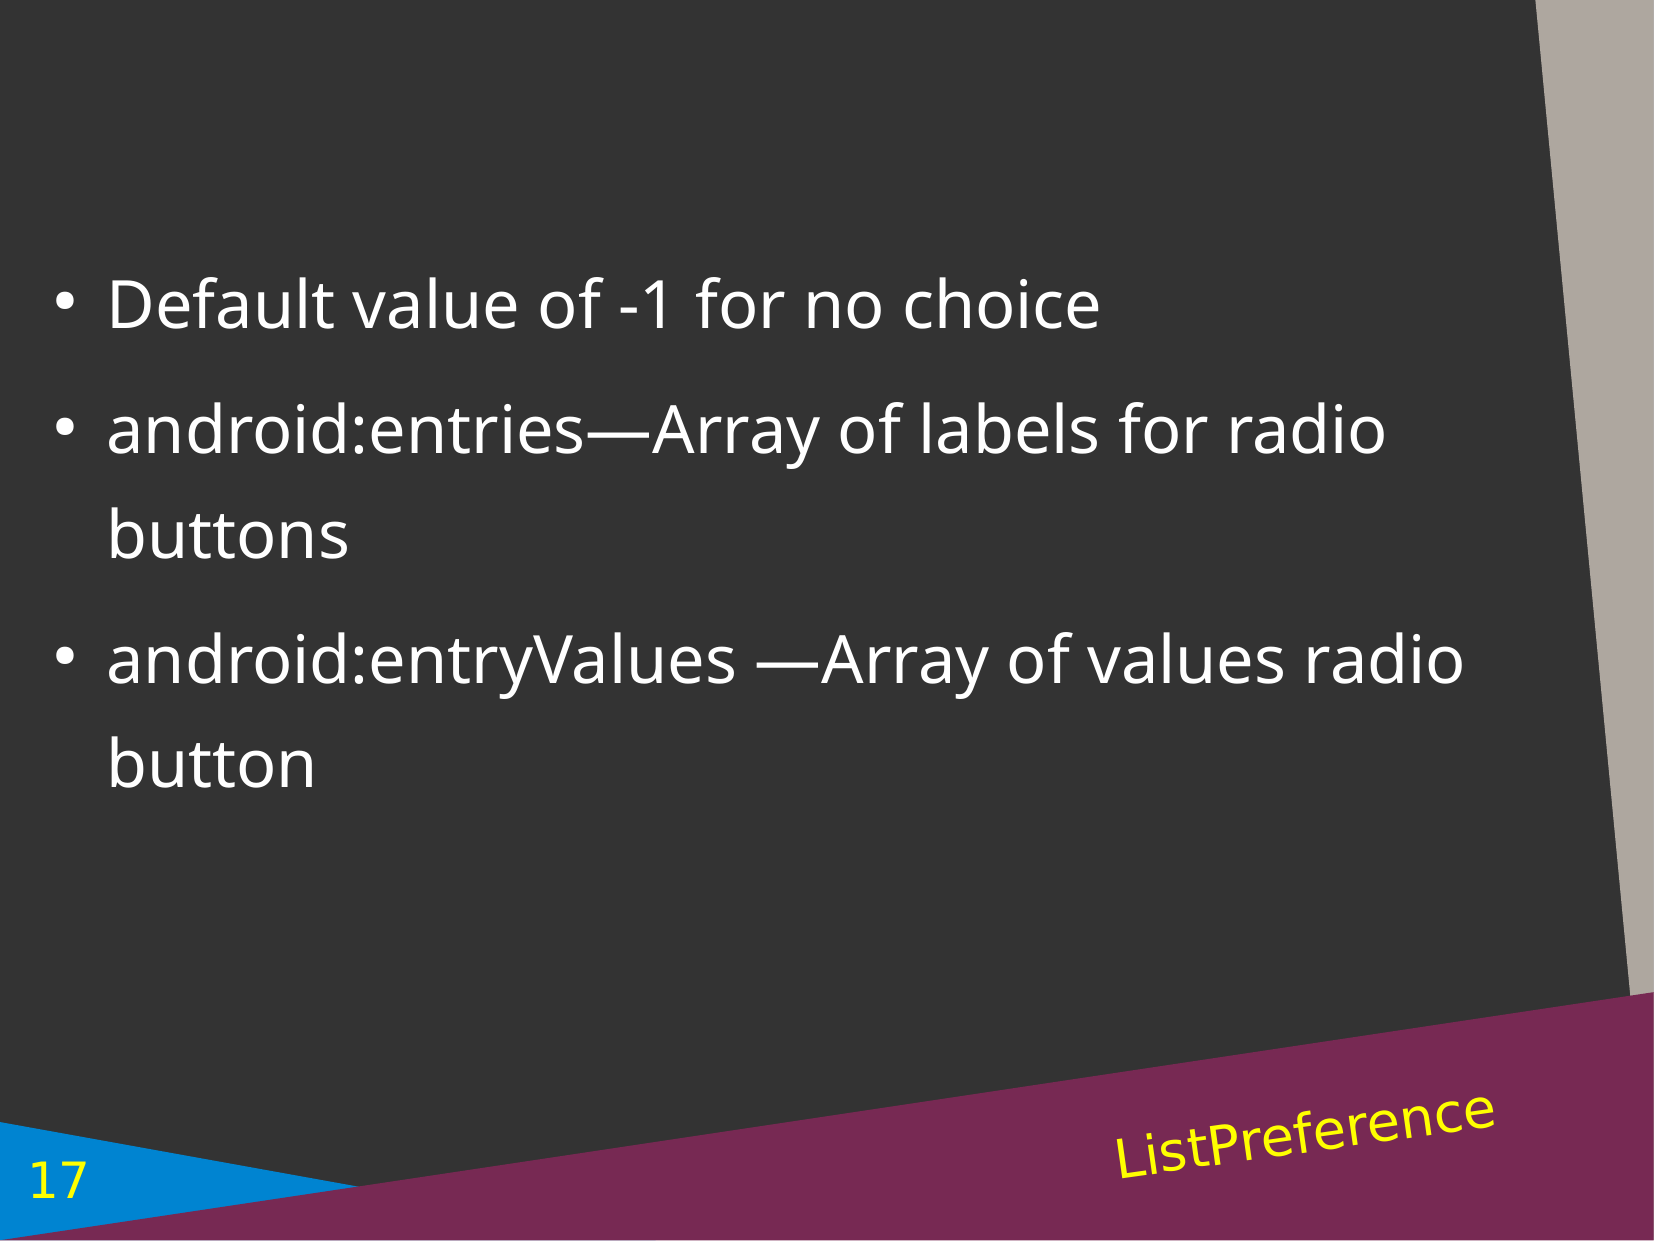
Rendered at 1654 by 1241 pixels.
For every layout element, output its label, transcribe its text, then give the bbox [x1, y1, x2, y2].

list Default value of -1 for no choice android:entries—Array of labels for radio buttons android:entryValues —Array of values radio button [35, 59, 1524, 993]
title ListPreference [956, 995, 1654, 1241]
